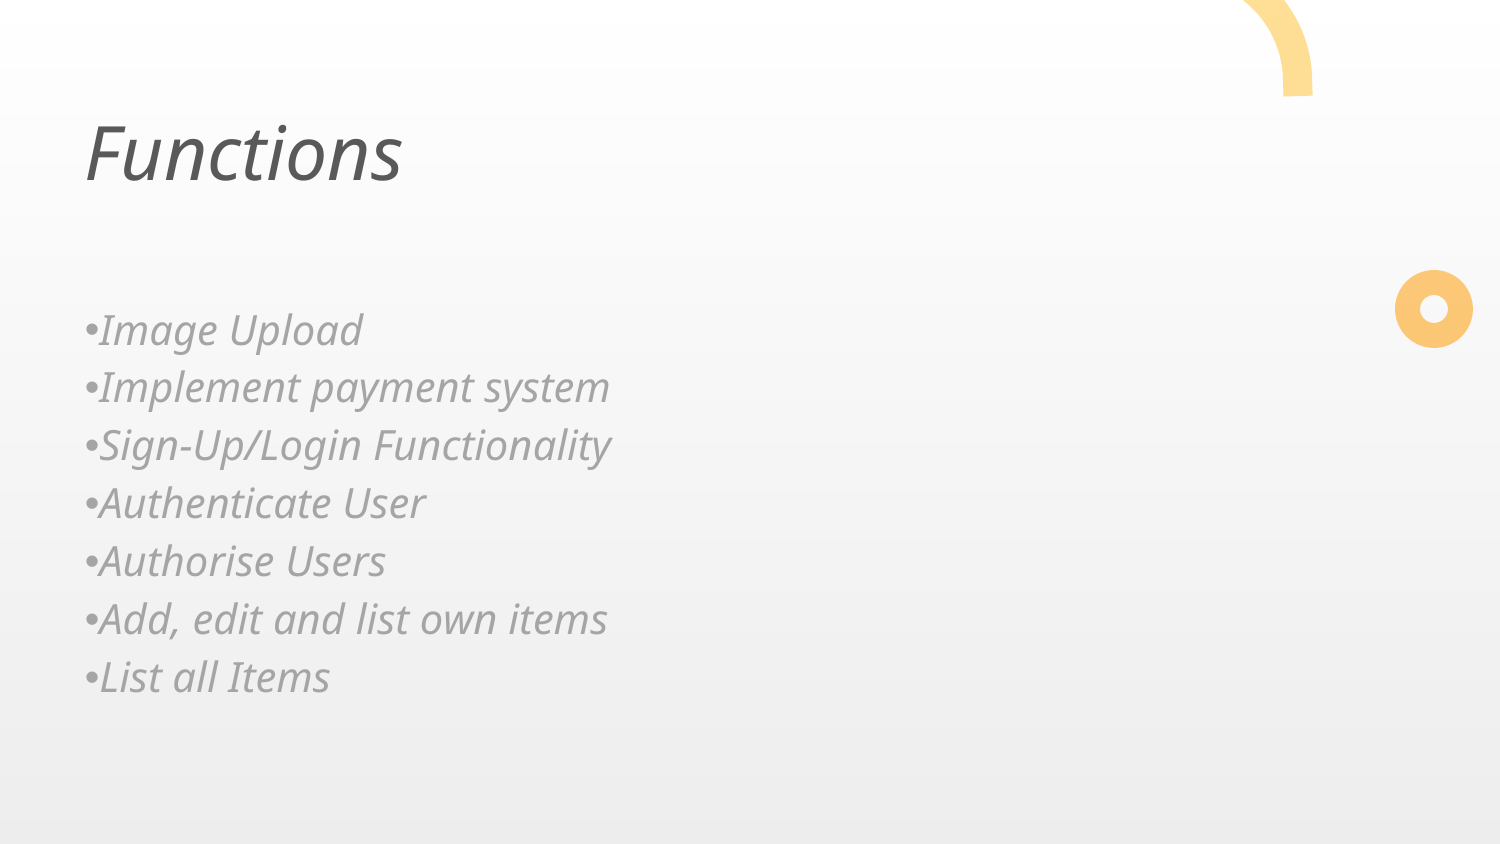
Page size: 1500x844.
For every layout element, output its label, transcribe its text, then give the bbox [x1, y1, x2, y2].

text_box Functions [69, 98, 1181, 280]
text_box Image Upload Implement payment system Sign-Up/Login Functionality Authenticate User Authorise Users Add, edit and list own items List all Items [69, 291, 1181, 767]
